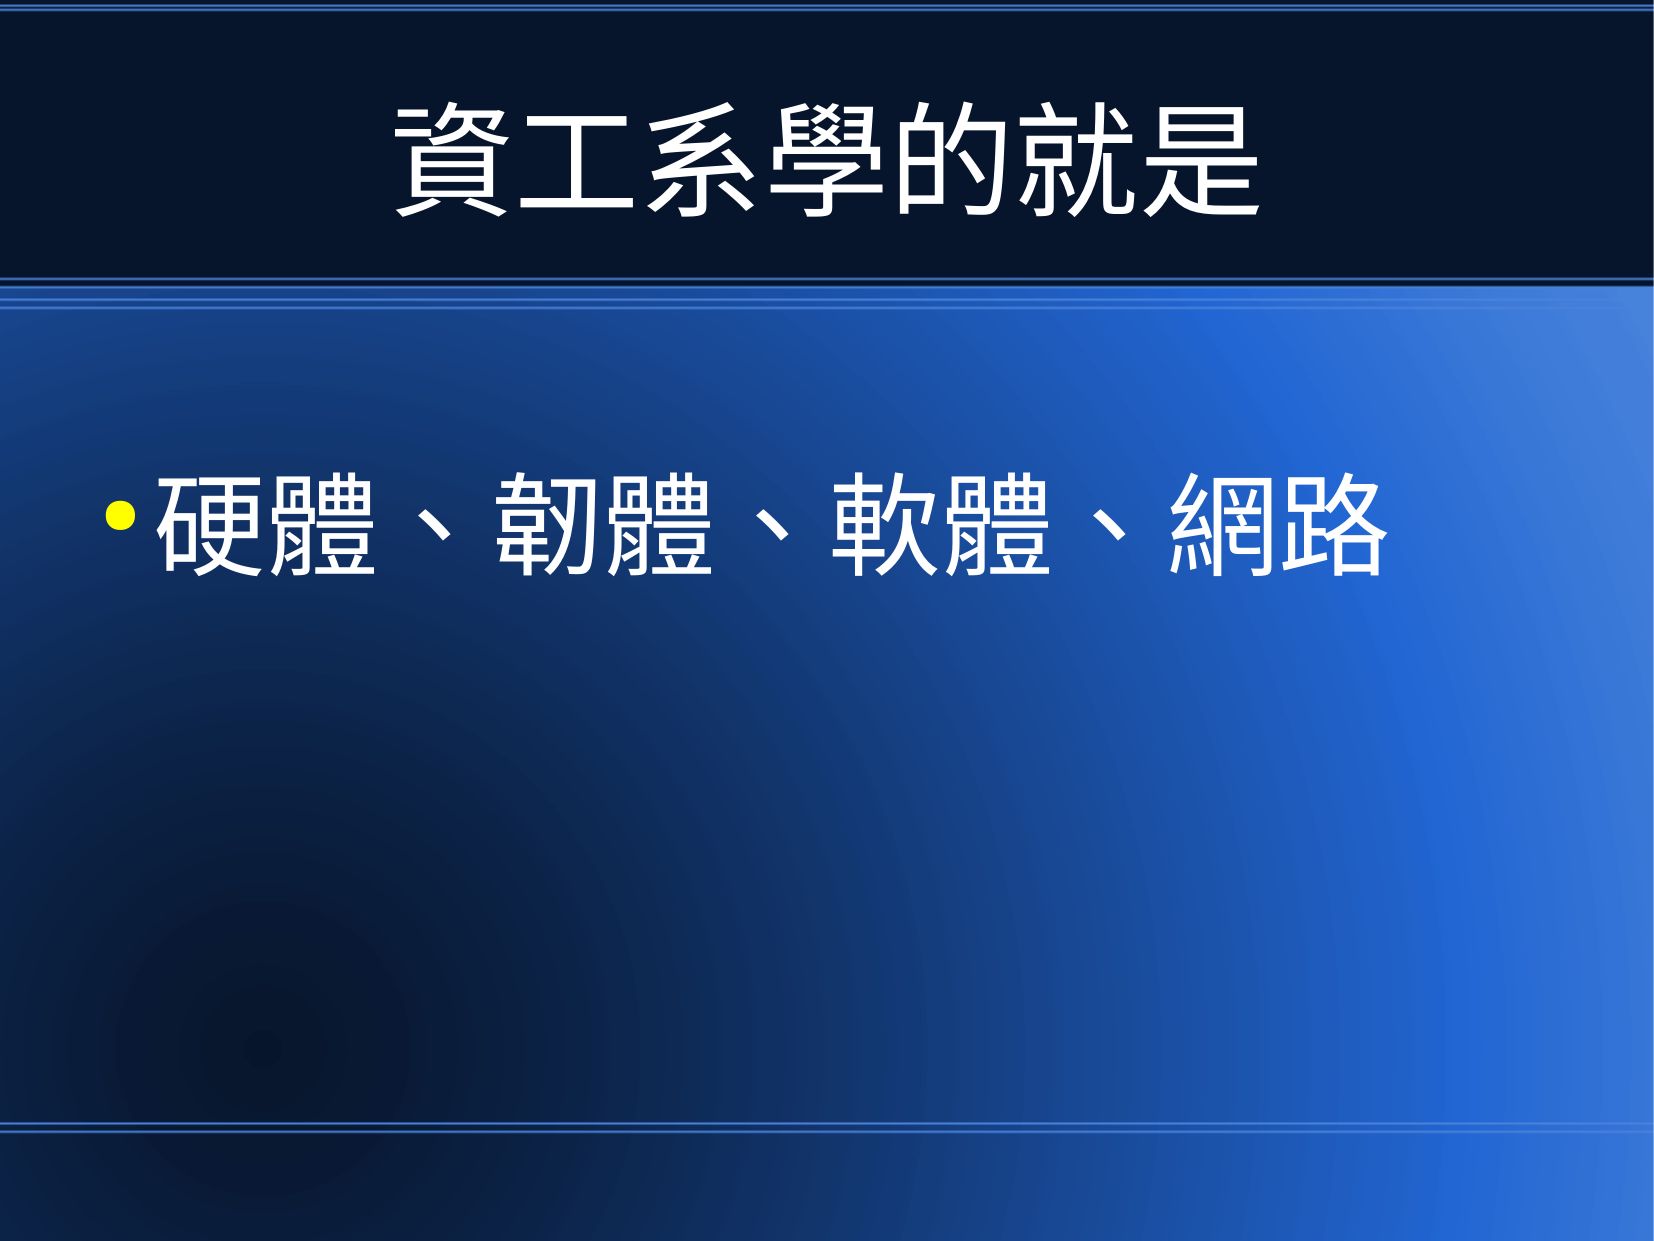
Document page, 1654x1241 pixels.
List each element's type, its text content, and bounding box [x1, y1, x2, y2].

list 硬體、韌體、軟體、網路 [82, 355, 1571, 1241]
picture [0, 0, 1654, 1241]
title 資工系學的就是 [82, 49, 1571, 257]
